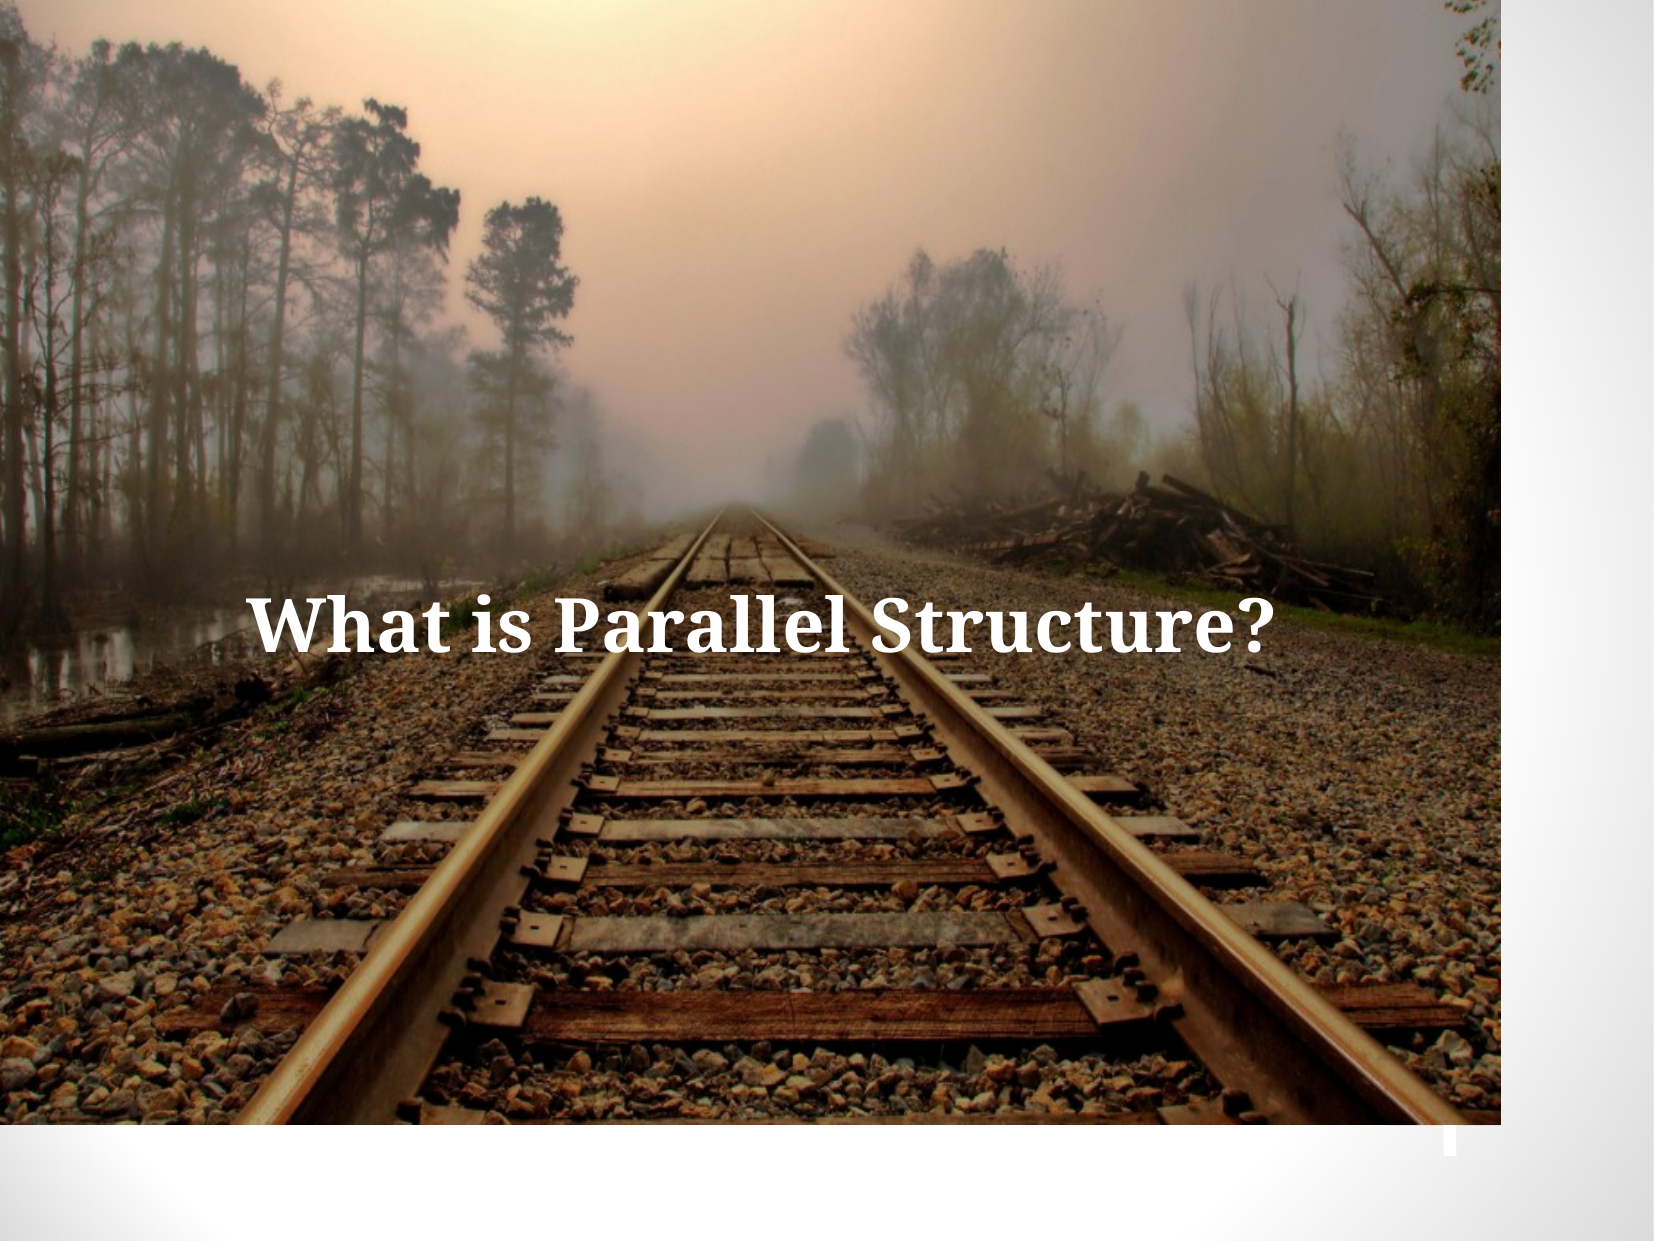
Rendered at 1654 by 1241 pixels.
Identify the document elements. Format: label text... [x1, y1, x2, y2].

title What is Parallel Structure? [87, 570, 1438, 676]
picture [0, 0, 1654, 1241]
